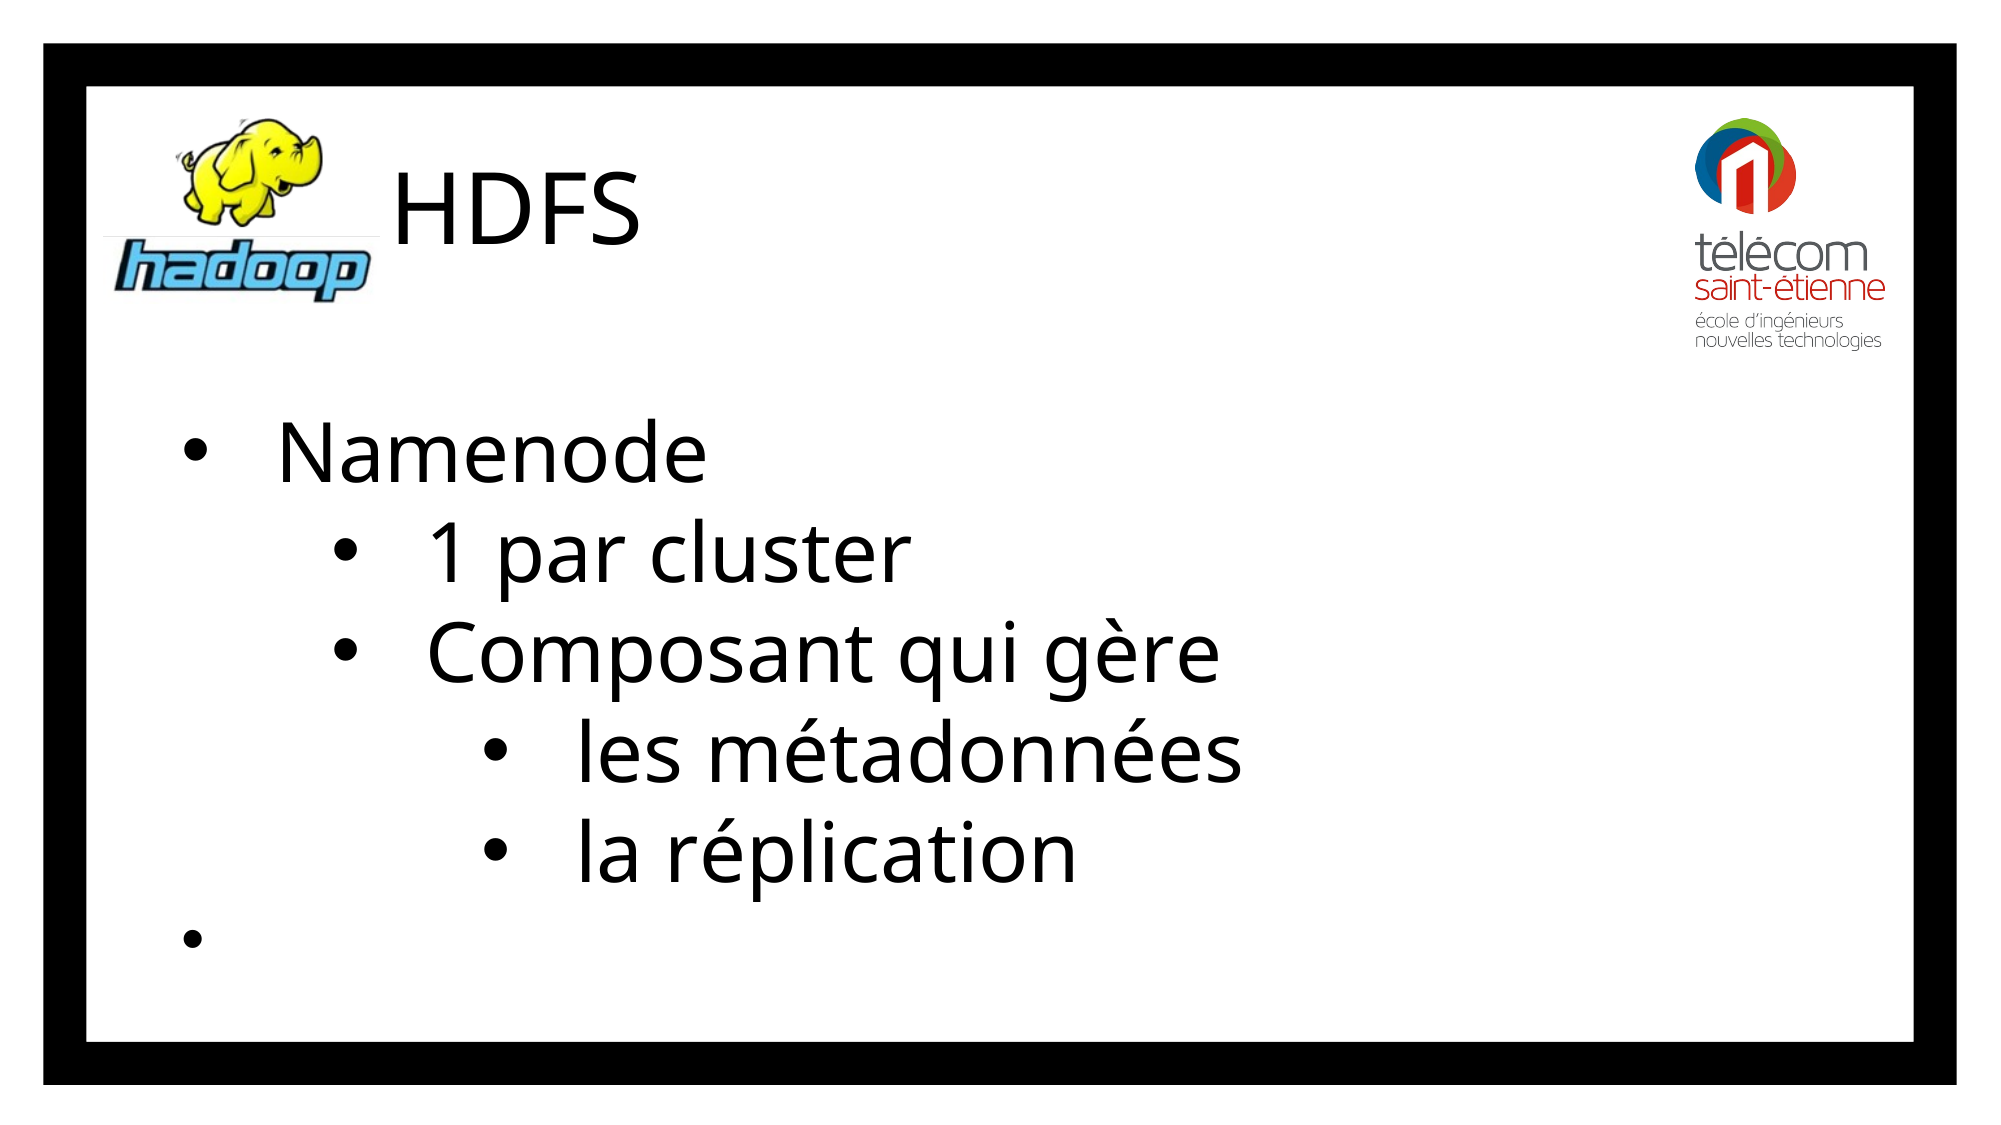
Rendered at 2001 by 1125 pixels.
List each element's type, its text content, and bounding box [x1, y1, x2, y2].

picture [103, 118, 380, 305]
text_box Namenode 1 par cluster Composant qui gère les métadonnées la réplication [166, 391, 1849, 1125]
title HDFS [380, 138, 1849, 304]
picture [1695, 118, 1885, 351]
picture [1715, 134, 1730, 138]
